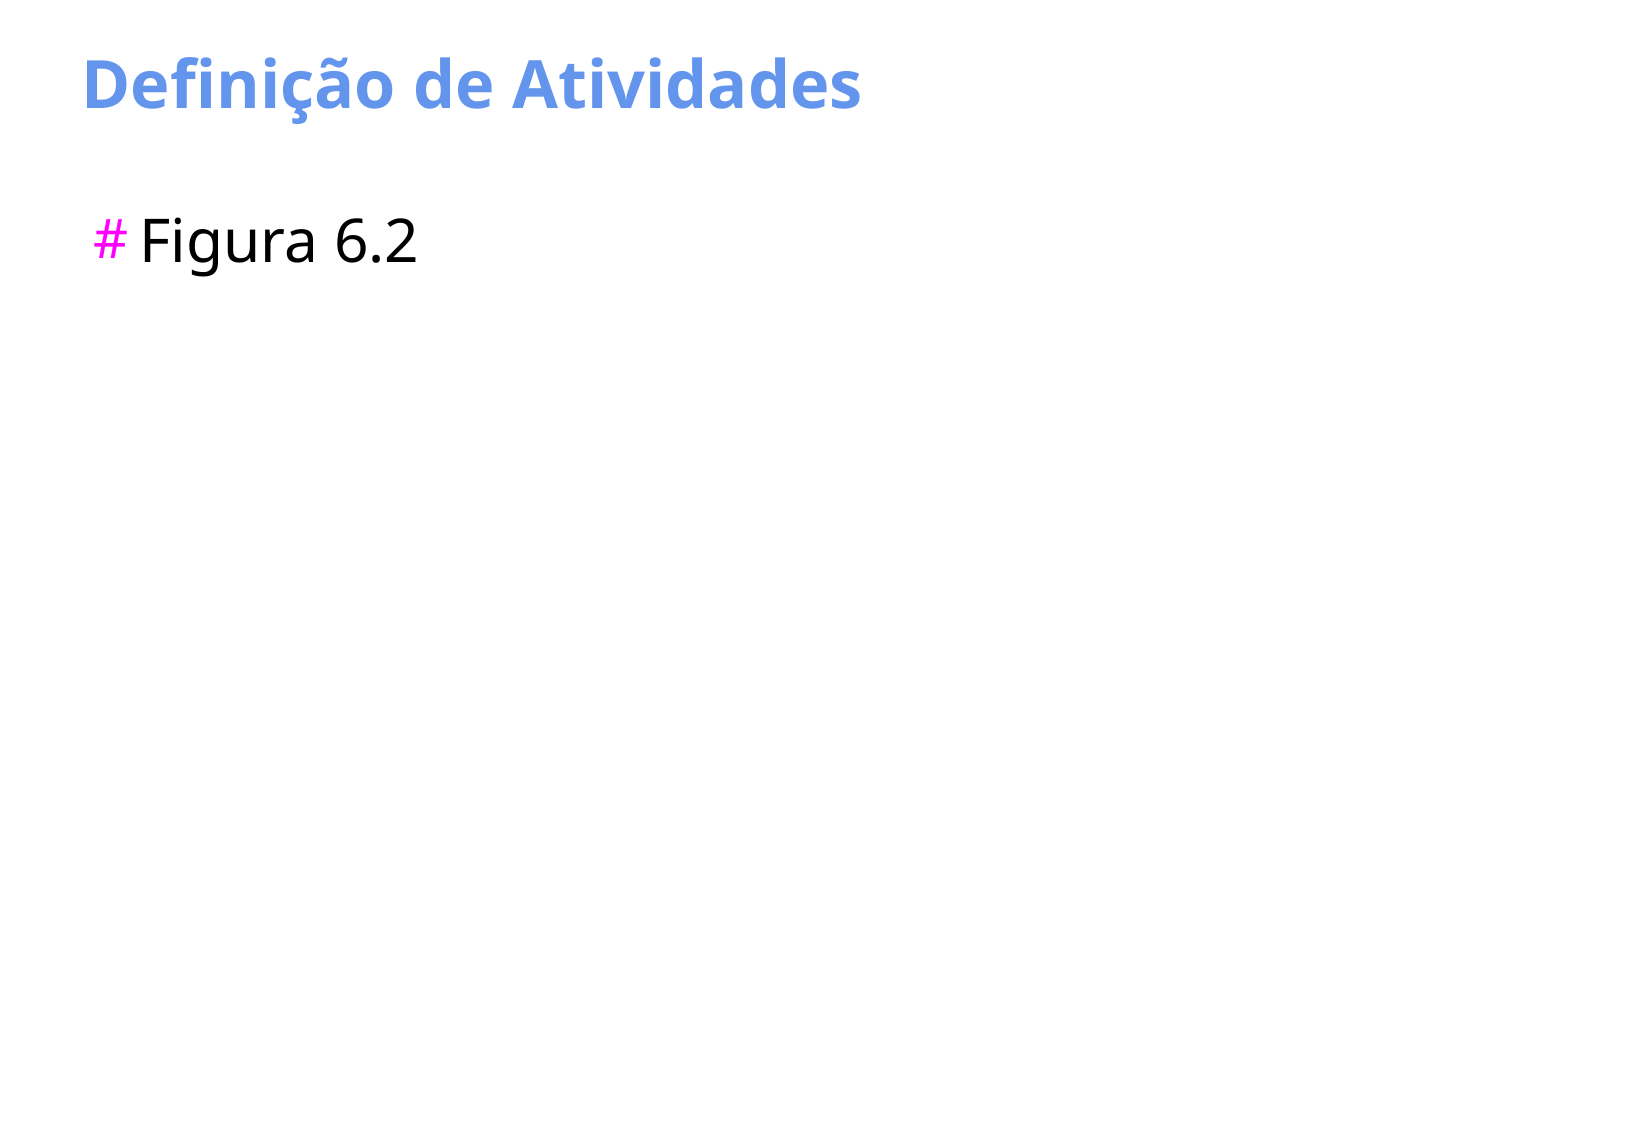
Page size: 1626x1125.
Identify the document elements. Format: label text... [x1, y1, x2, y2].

list Figura 6.2 [81, 165, 1544, 1016]
title Definição de Atividades [81, 41, 1544, 122]
